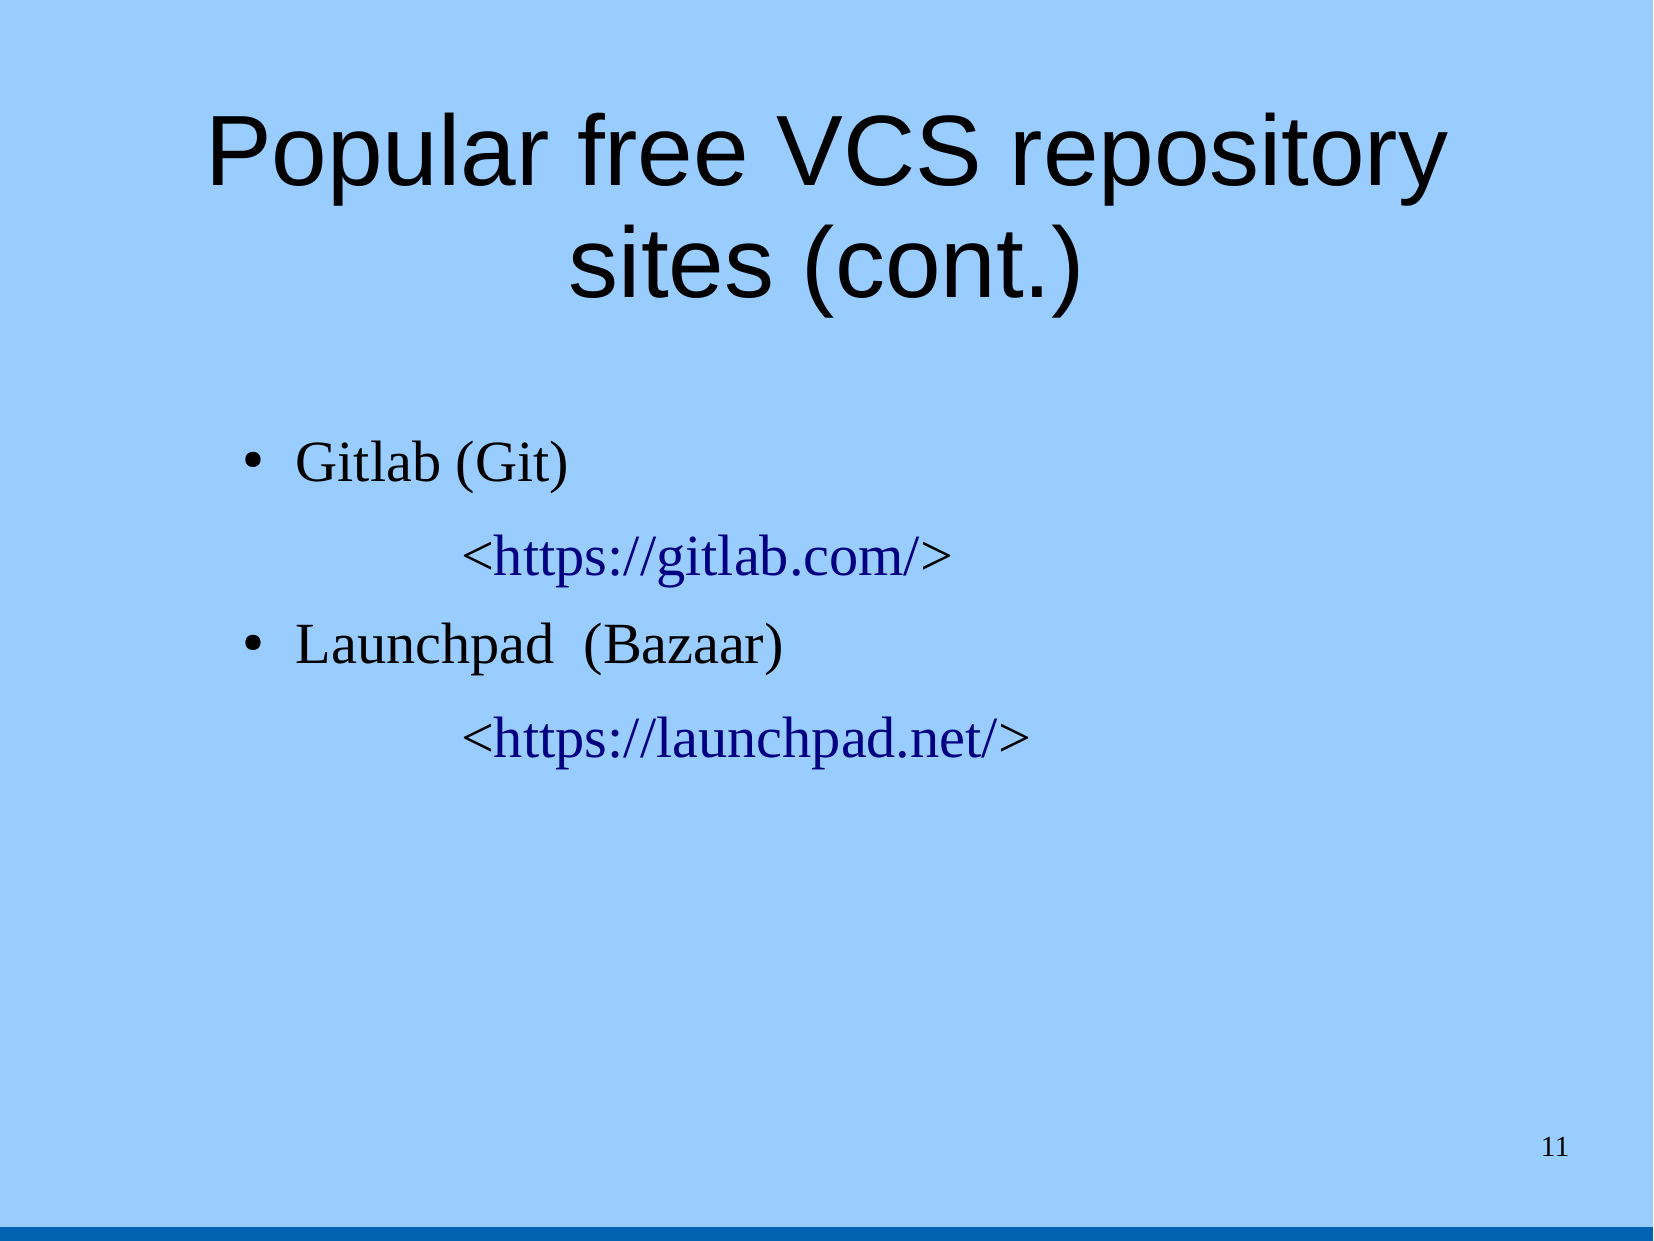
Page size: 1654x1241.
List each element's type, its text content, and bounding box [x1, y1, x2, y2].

list Gitlab (Git) <https://gitlab.com/> Launchpad (Bazaar) <https://launchpad.net/> [225, 429, 1538, 989]
title Popular free VCS repository sites (cont.) [121, 82, 1533, 331]
